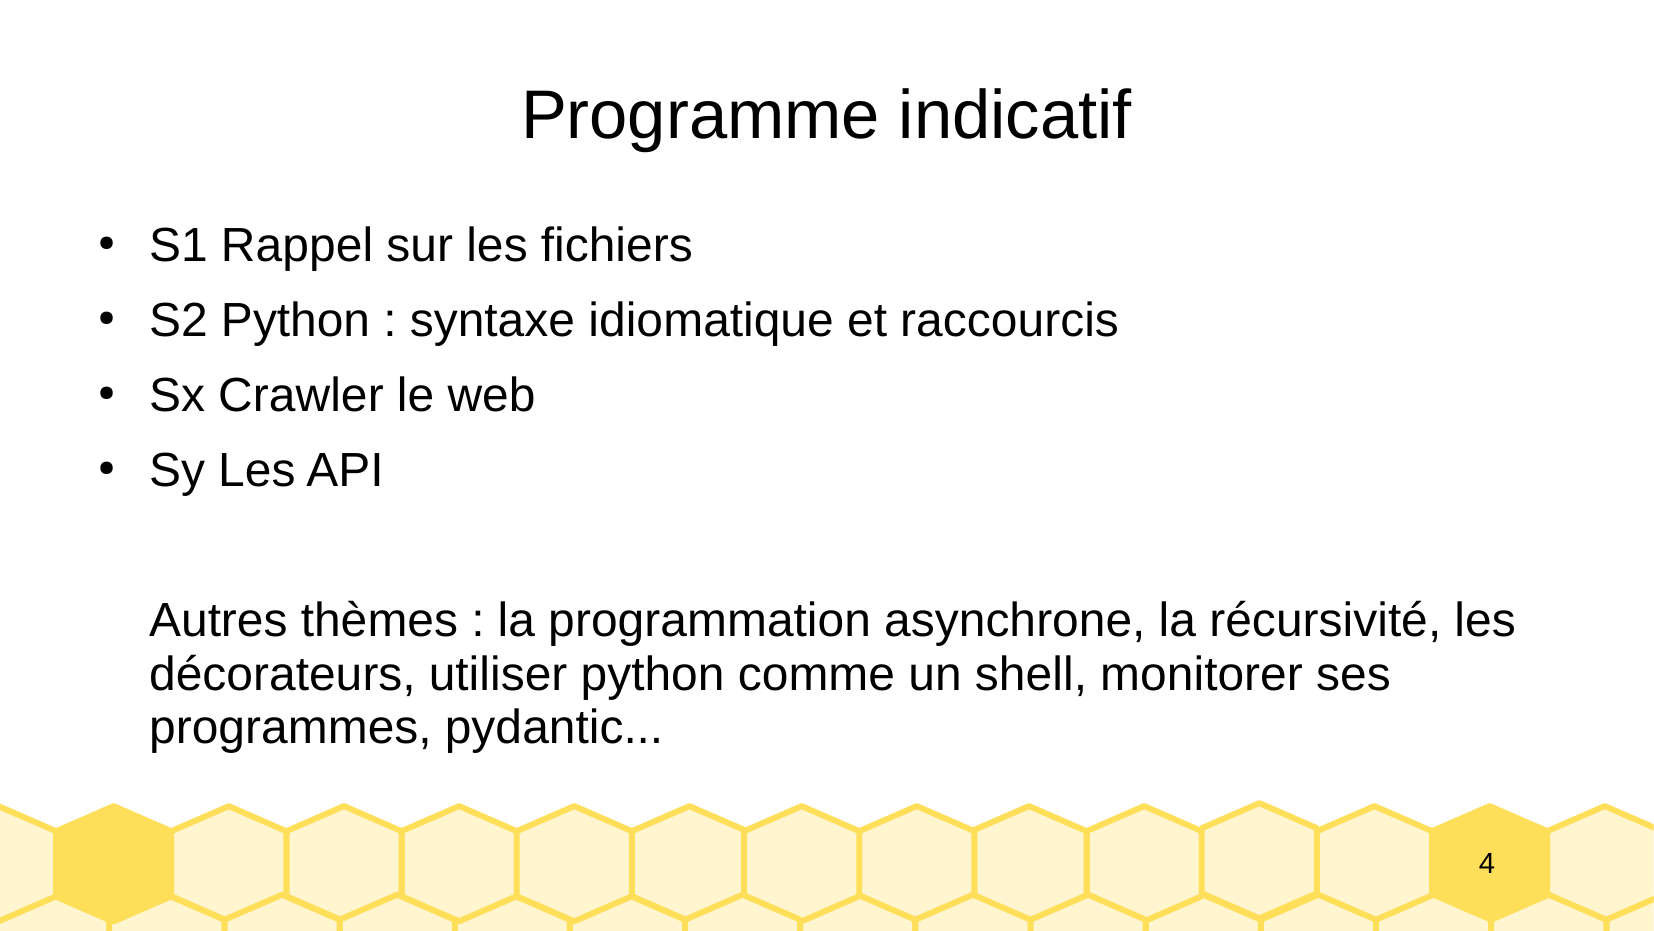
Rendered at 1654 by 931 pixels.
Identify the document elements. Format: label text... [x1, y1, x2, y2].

list S1 Rappel sur les fichiers S2 Python : syntaxe idiomatique et raccourcis Sx Crawler le web Sy Les API Autres thèmes : la programmation asynchrone, la récursivité, les décorateurs, utiliser python comme un shell, monitorer ses programmes, pydantic... [81, 217, 1570, 758]
title Programme indicatif [82, 37, 1571, 193]
